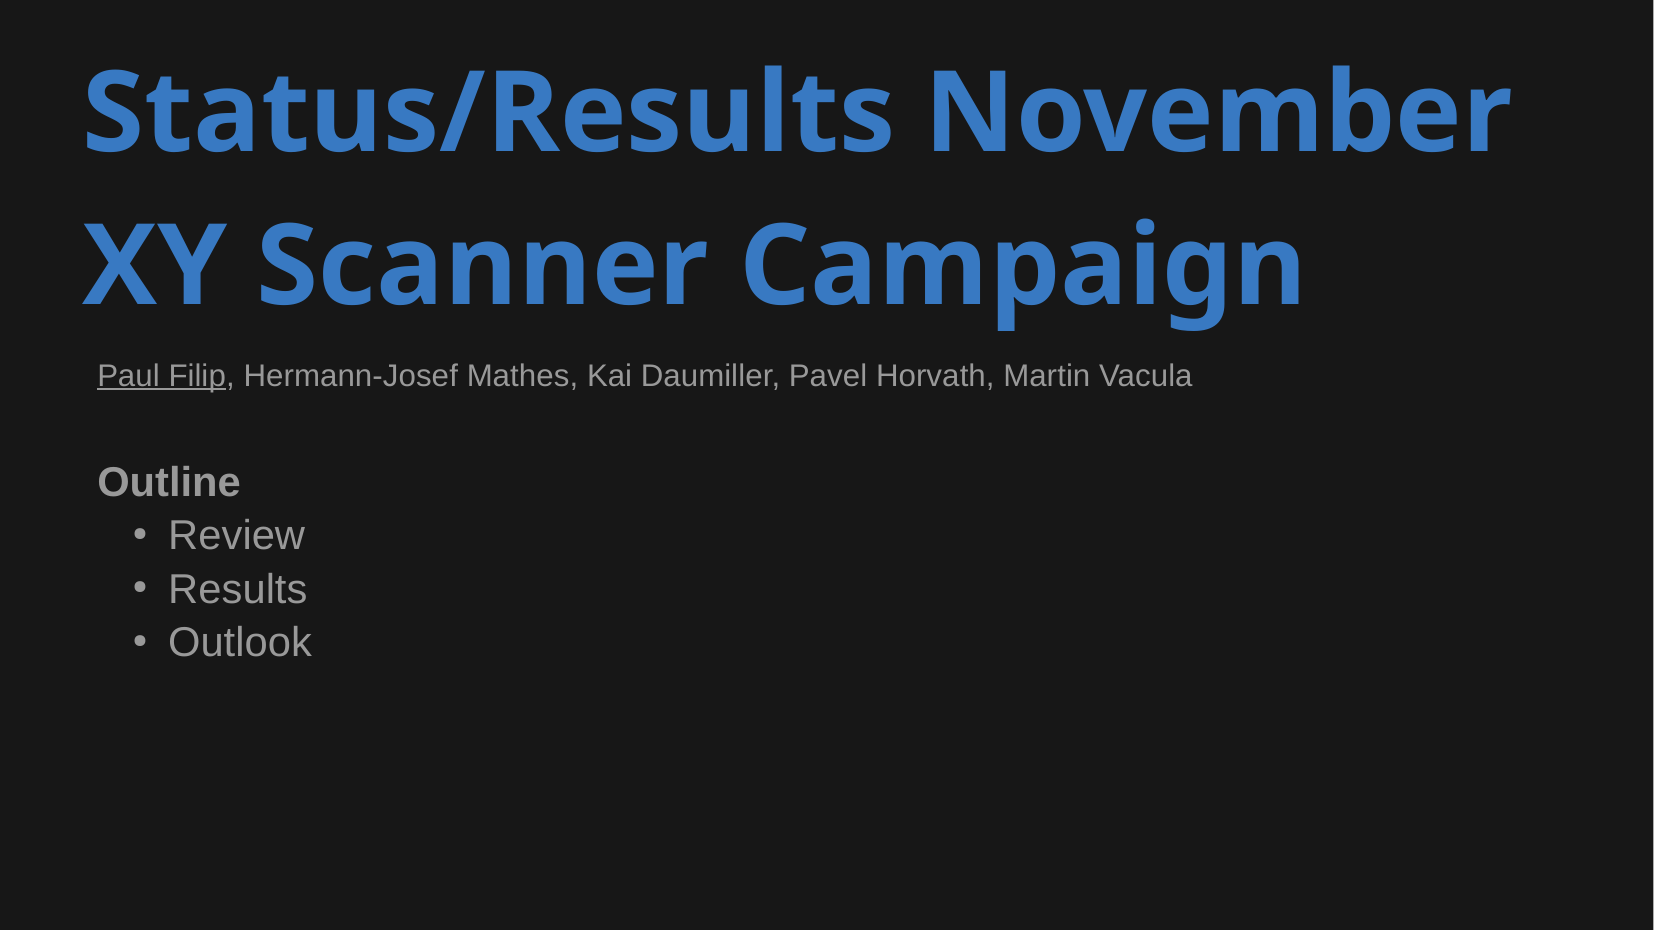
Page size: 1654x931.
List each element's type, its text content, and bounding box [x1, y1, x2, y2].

title Status/Results November XY Scanner Campaign [82, 30, 1571, 338]
